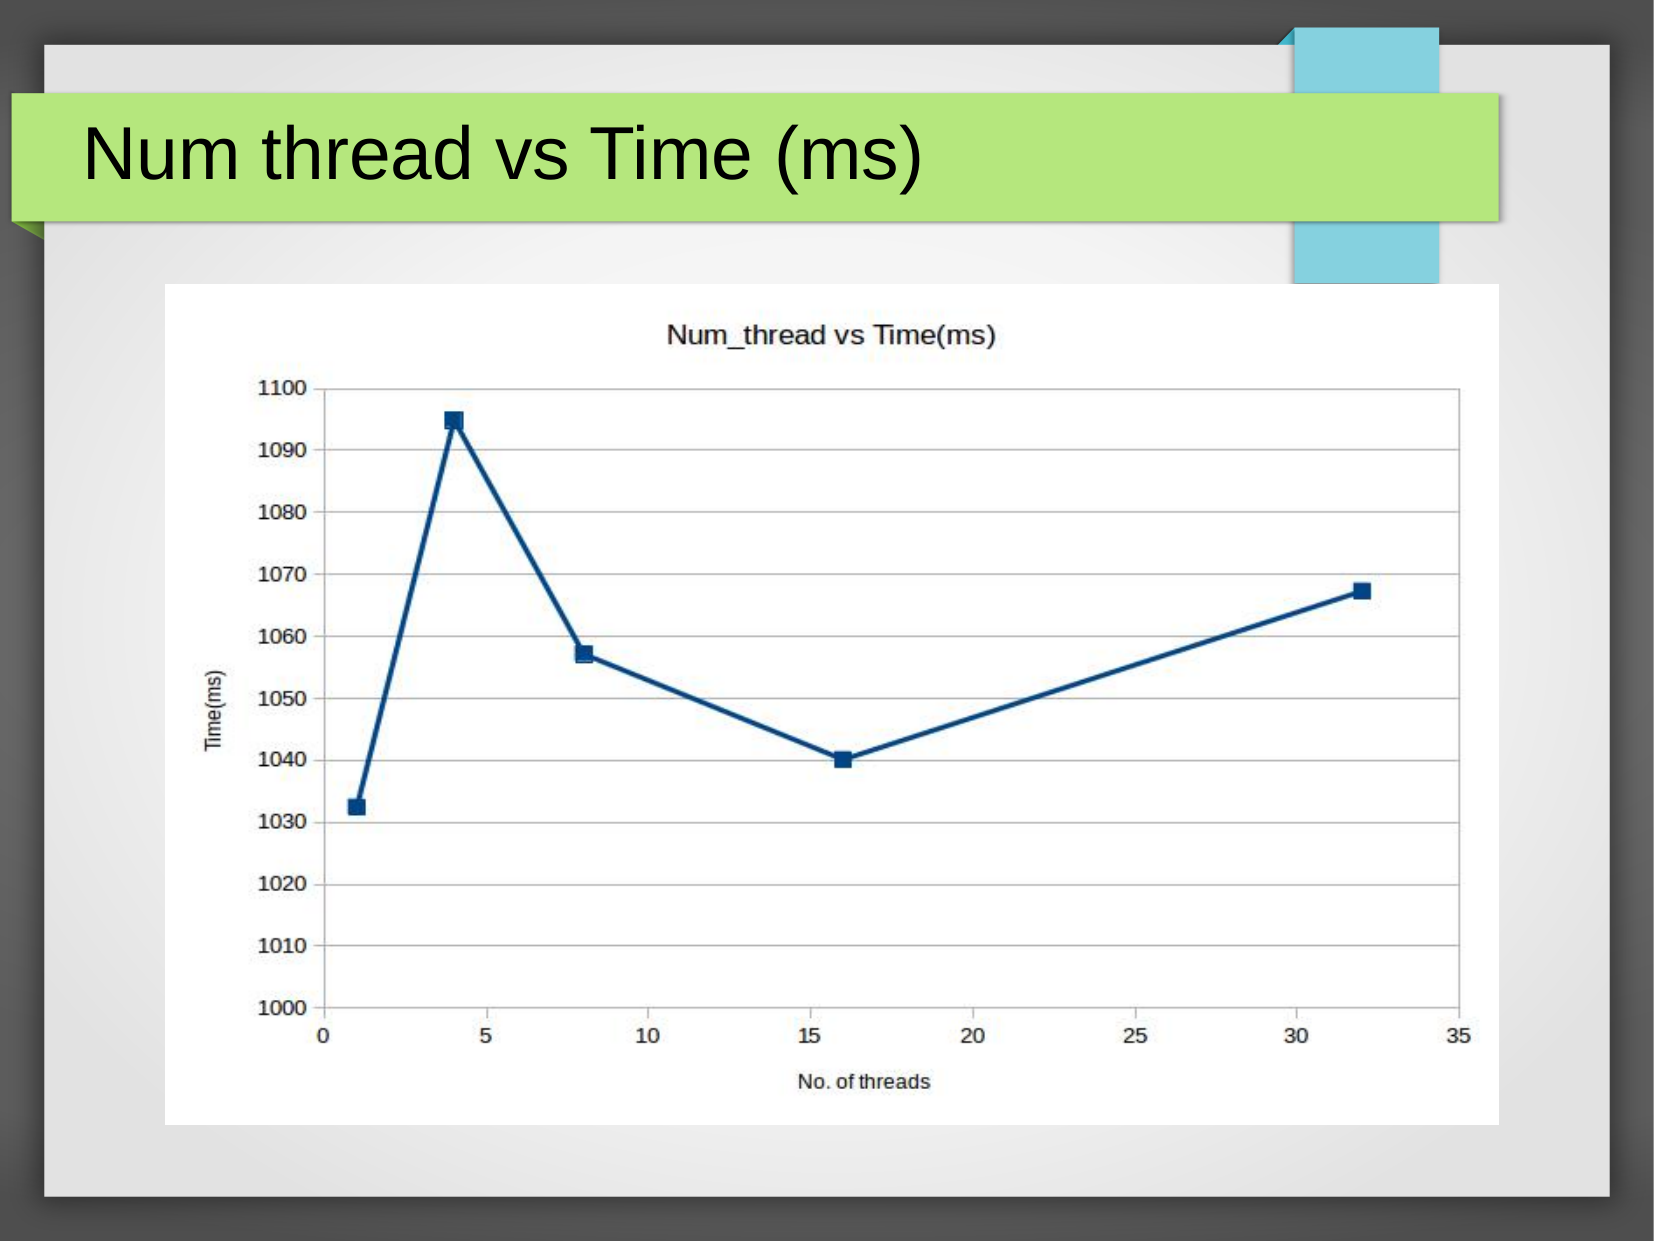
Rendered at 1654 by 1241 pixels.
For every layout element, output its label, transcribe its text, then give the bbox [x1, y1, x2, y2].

title Num thread vs Time (ms) [82, 94, 1264, 213]
picture [0, 0, 1654, 1241]
